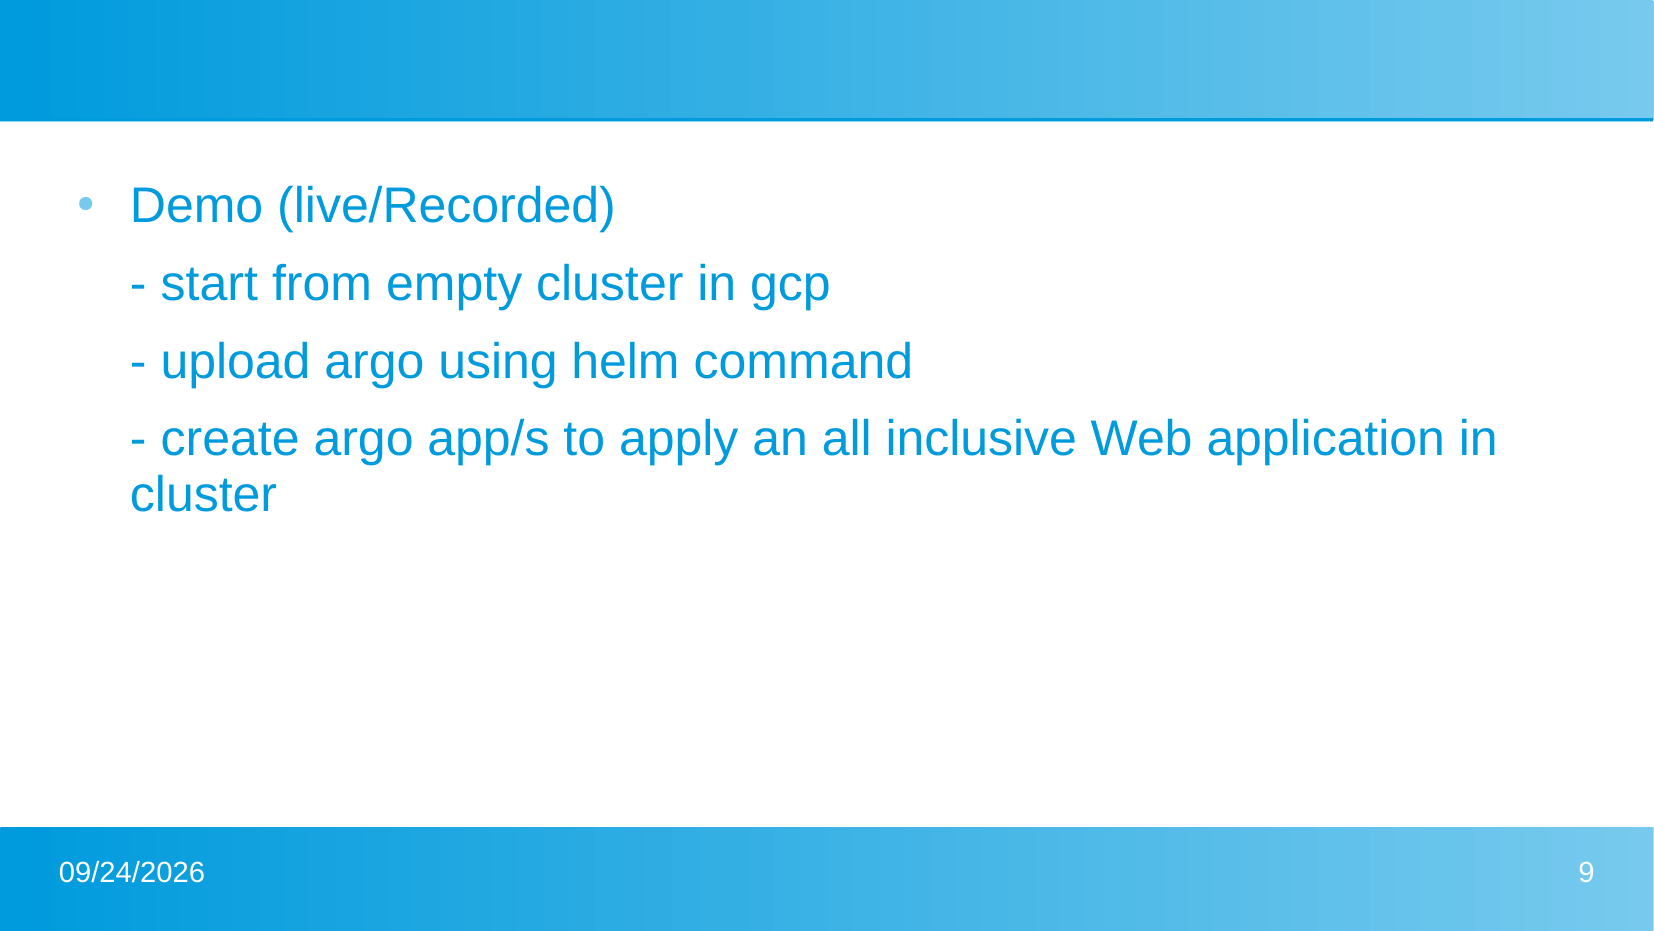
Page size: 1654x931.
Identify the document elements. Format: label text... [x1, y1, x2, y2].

list Demo (live/Recorded) - start from empty cluster in gcp - upload argo using helm command - create argo app/s to apply an all inclusive Web application in cluster [59, 177, 1595, 768]
